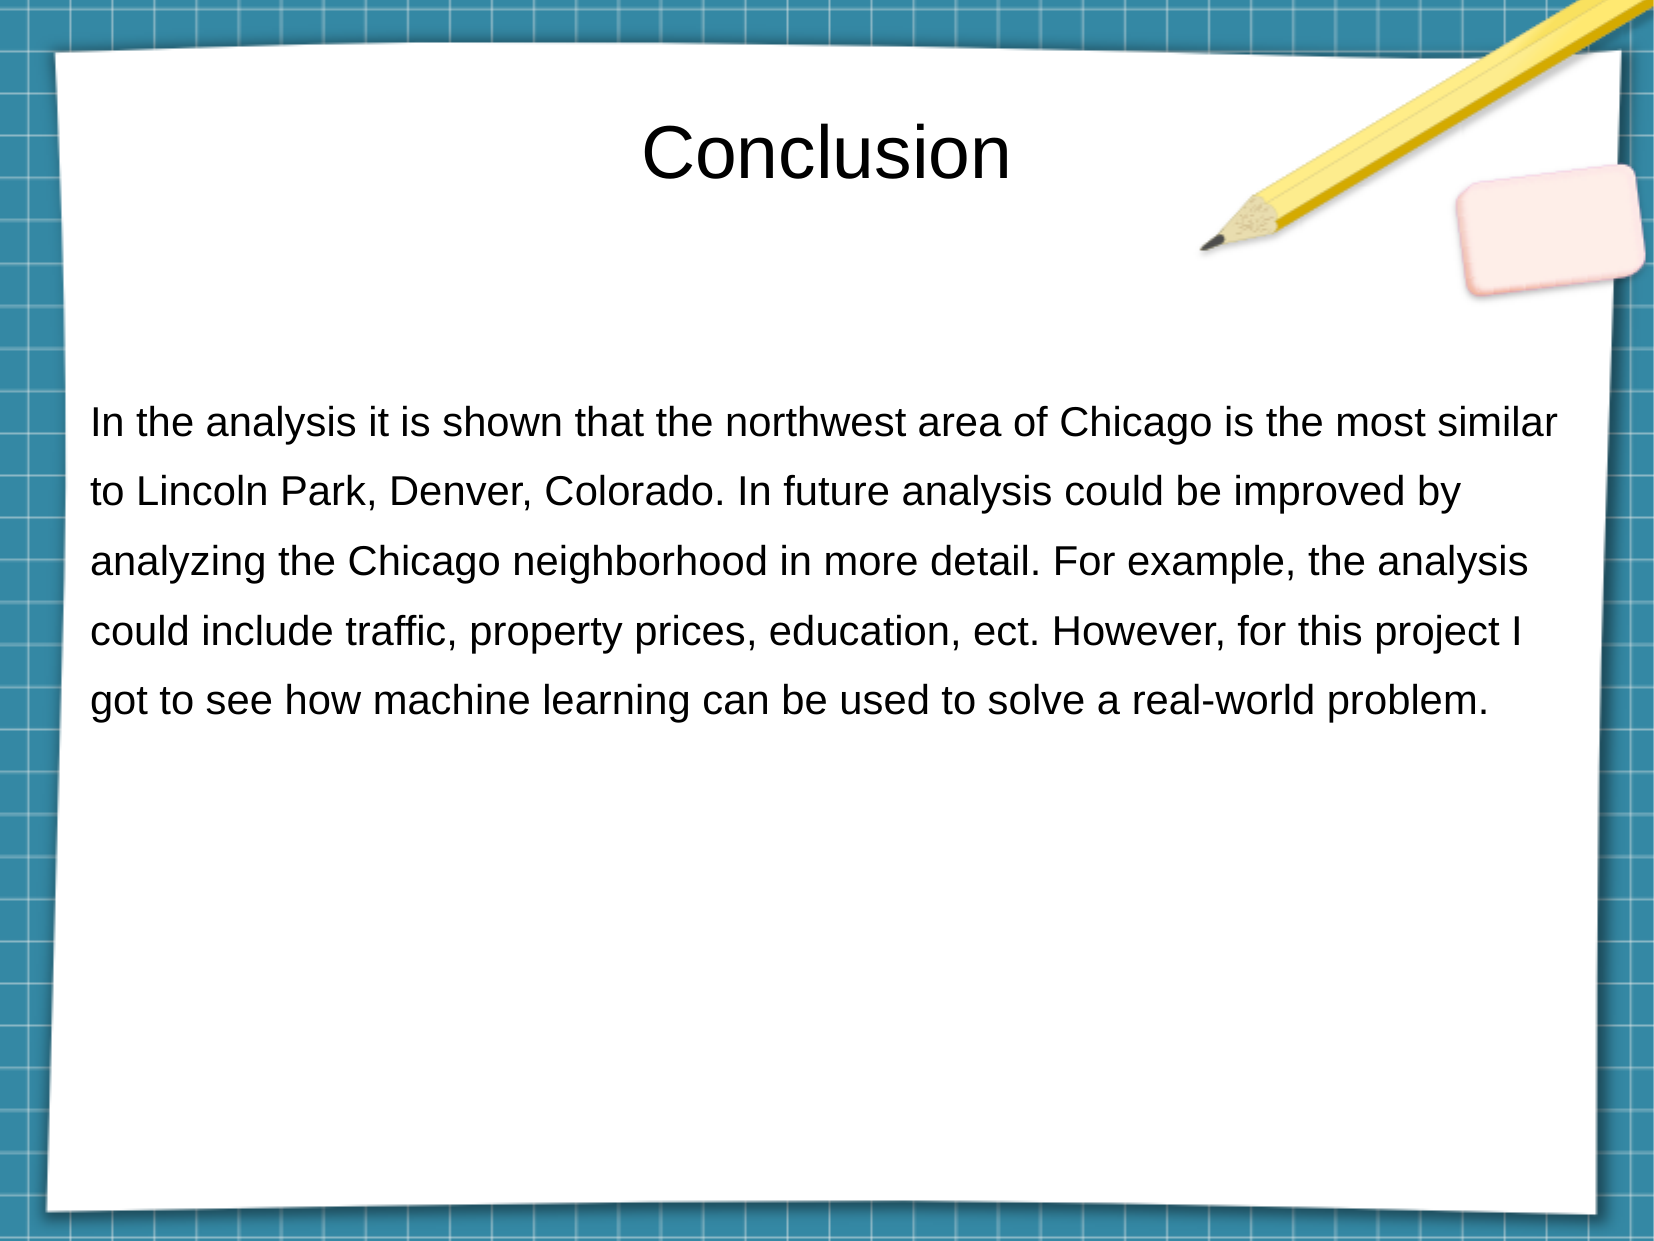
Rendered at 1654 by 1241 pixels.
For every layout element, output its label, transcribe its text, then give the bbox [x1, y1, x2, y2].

title Conclusion [82, 49, 1571, 257]
picture [0, 0, 1654, 1241]
list In the analysis it is shown that the northwest area of Chicago is the most similar to Lincoln Park, Denver, Colorado. In future analysis could be improved by analyzing the Chicago neighborhood in more detail. For example, the analysis could include traffic, property prices, education, ect. However, for this project I got to see how machine learning can be used to solve a real-world problem. [90, 375, 1579, 811]
